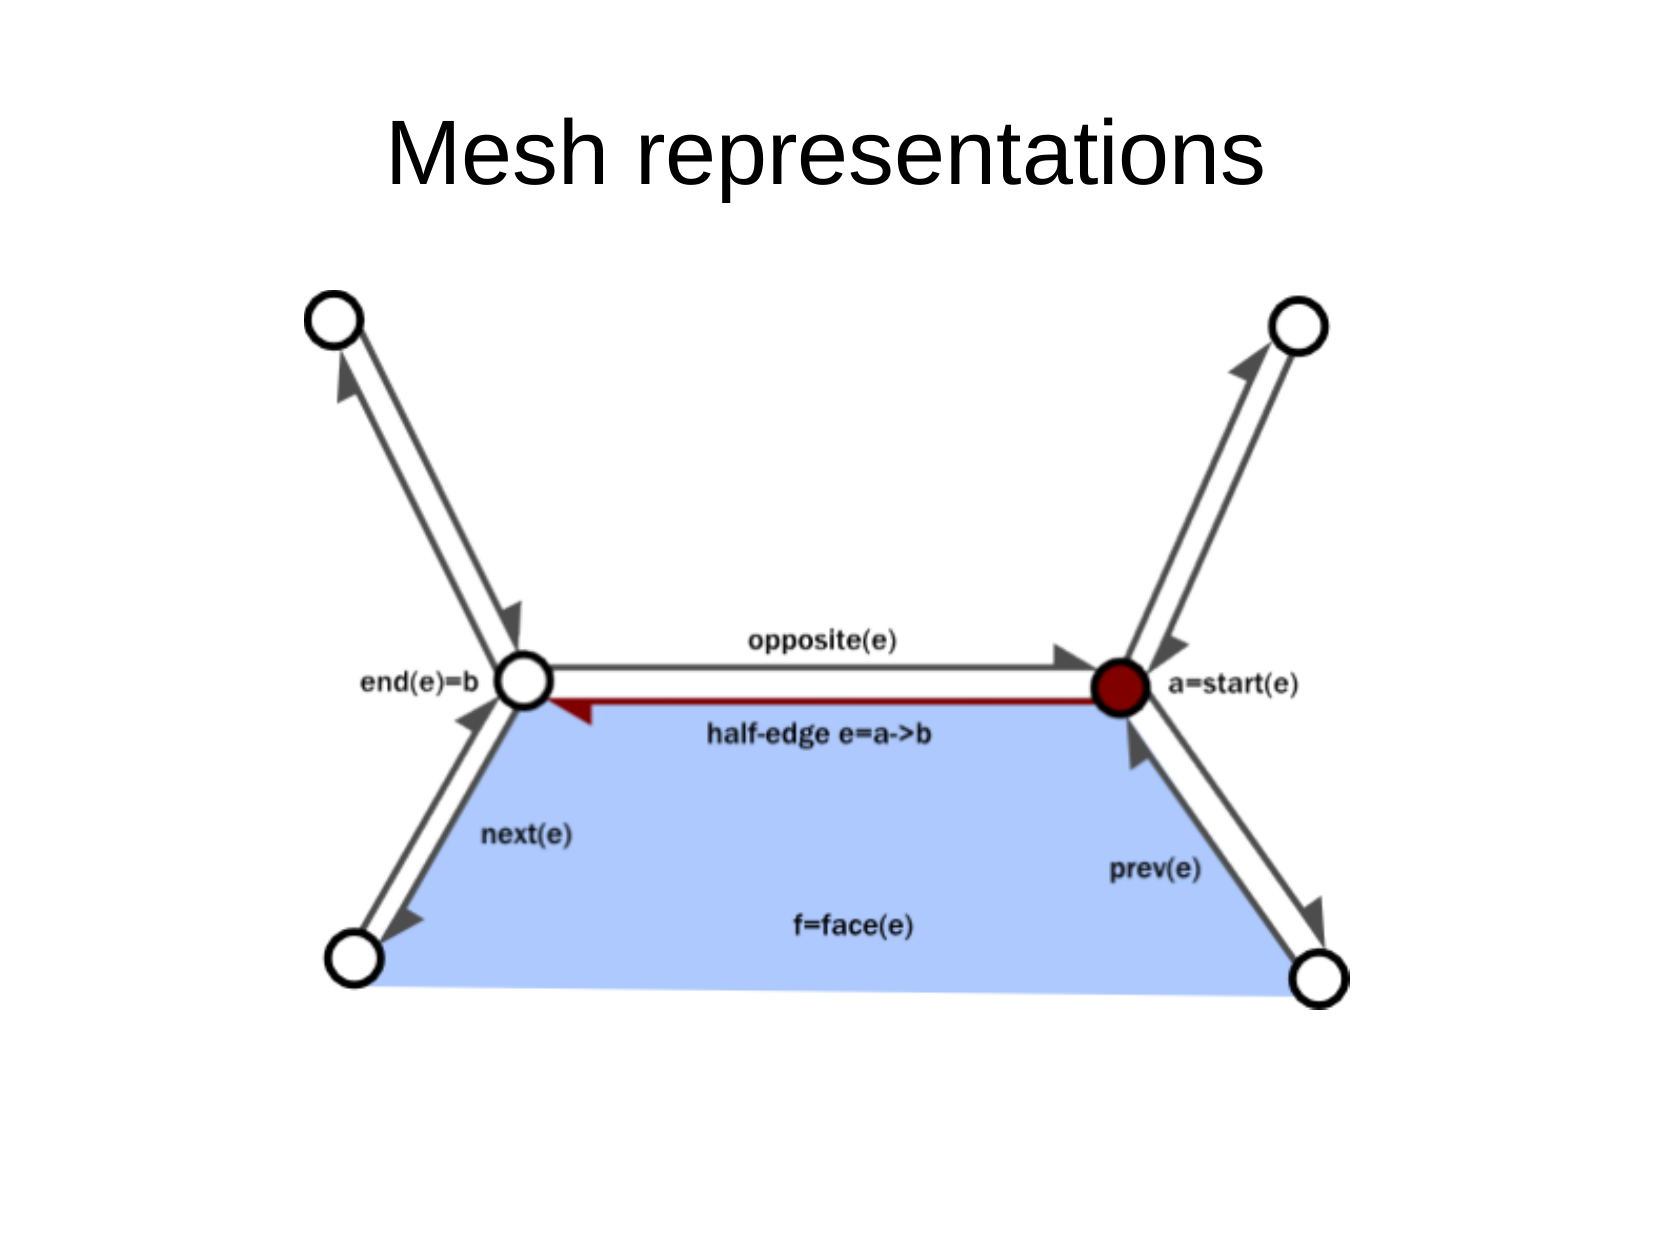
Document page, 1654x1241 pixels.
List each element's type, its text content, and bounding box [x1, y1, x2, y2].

picture [304, 290, 1350, 1010]
title Mesh representations [82, 49, 1571, 257]
